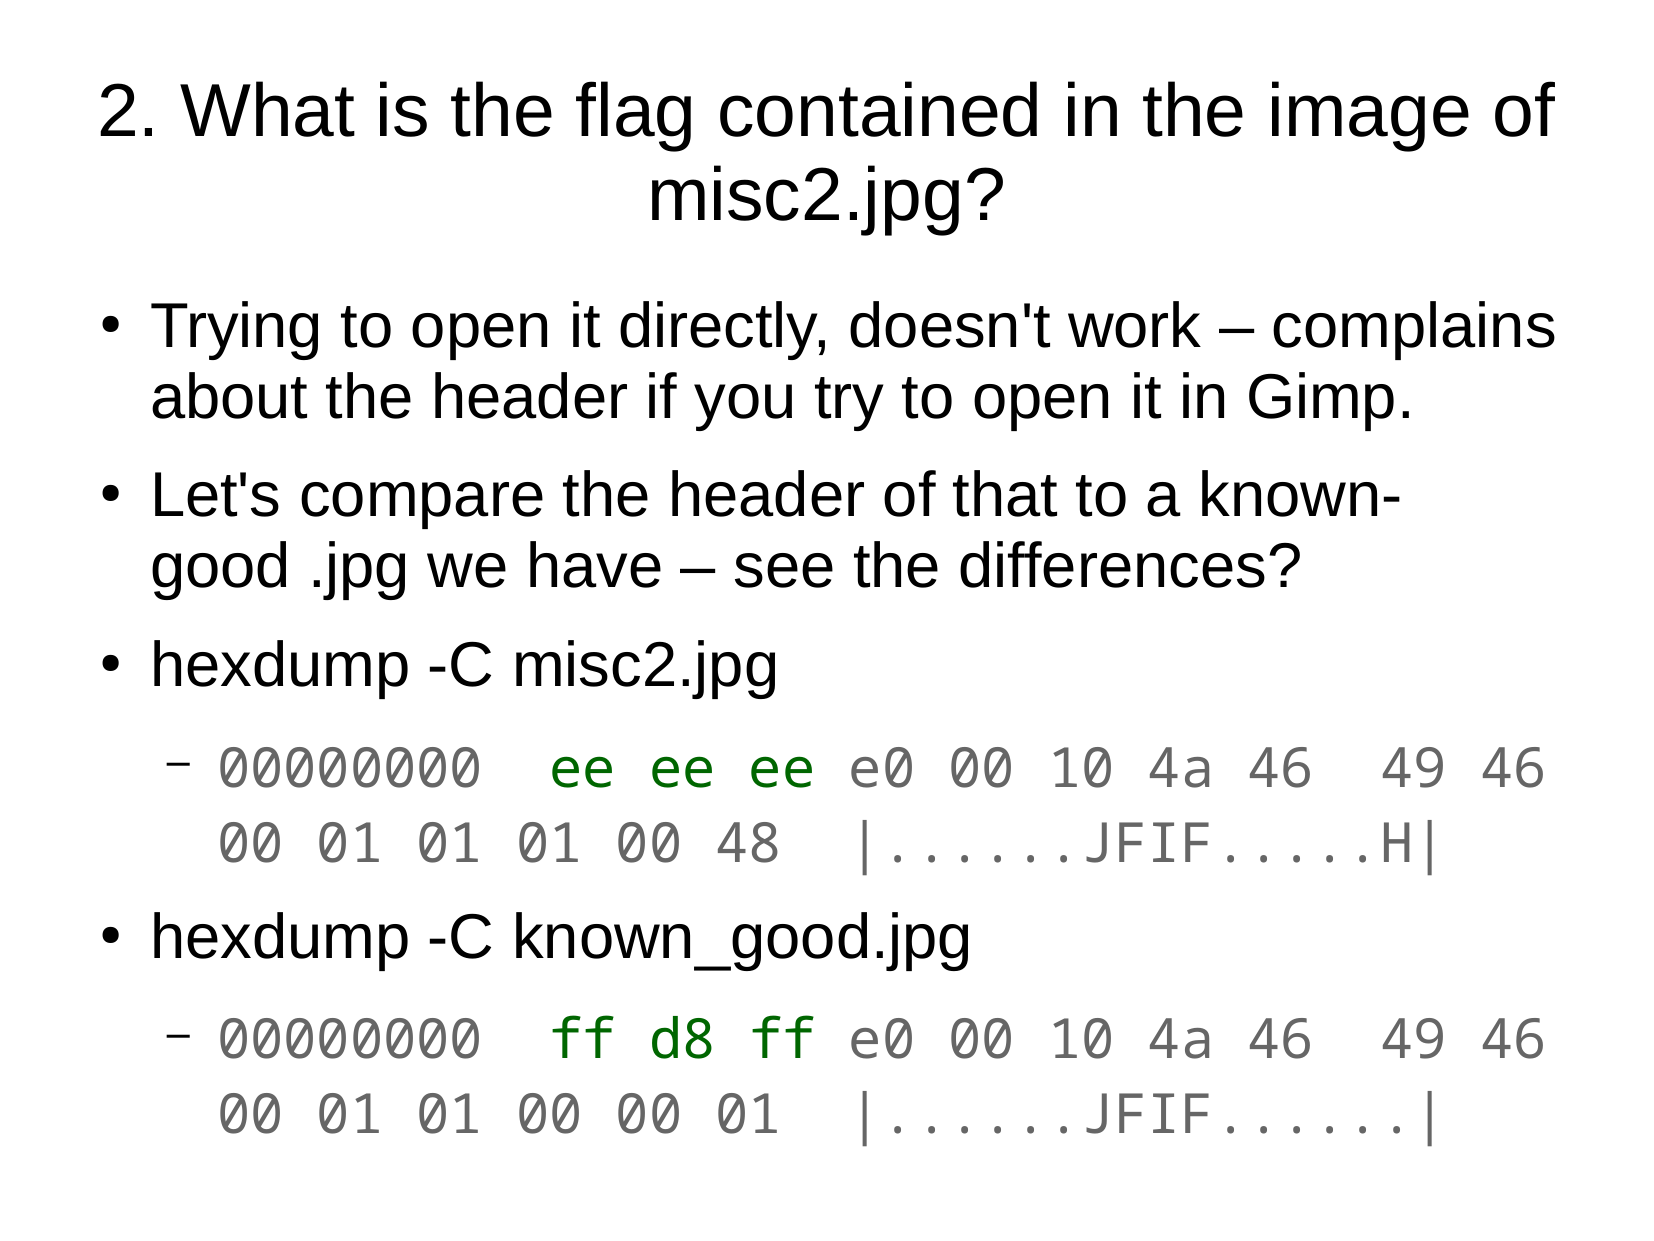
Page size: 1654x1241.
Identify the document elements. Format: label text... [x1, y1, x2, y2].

list Trying to open it directly, doesn't work – complains about the header if you try to open it in Gimp. Let's compare the header of that to a known-good .jpg we have – see the differences? hexdump -C misc2.jpg 00000000 ee ee ee e0 00 10 4a 46 49 46 00 01 01 01 00 48 |......JFIF.....H| hexdump -C known_good.jpg 00000000 ff d8 ff e0 00 10 4a 46 49 46 00 01 01 00 00 01 |......JFIF......| [82, 290, 1571, 1186]
title 2. What is the flag contained in the image of misc2.jpg? [82, 49, 1571, 257]
